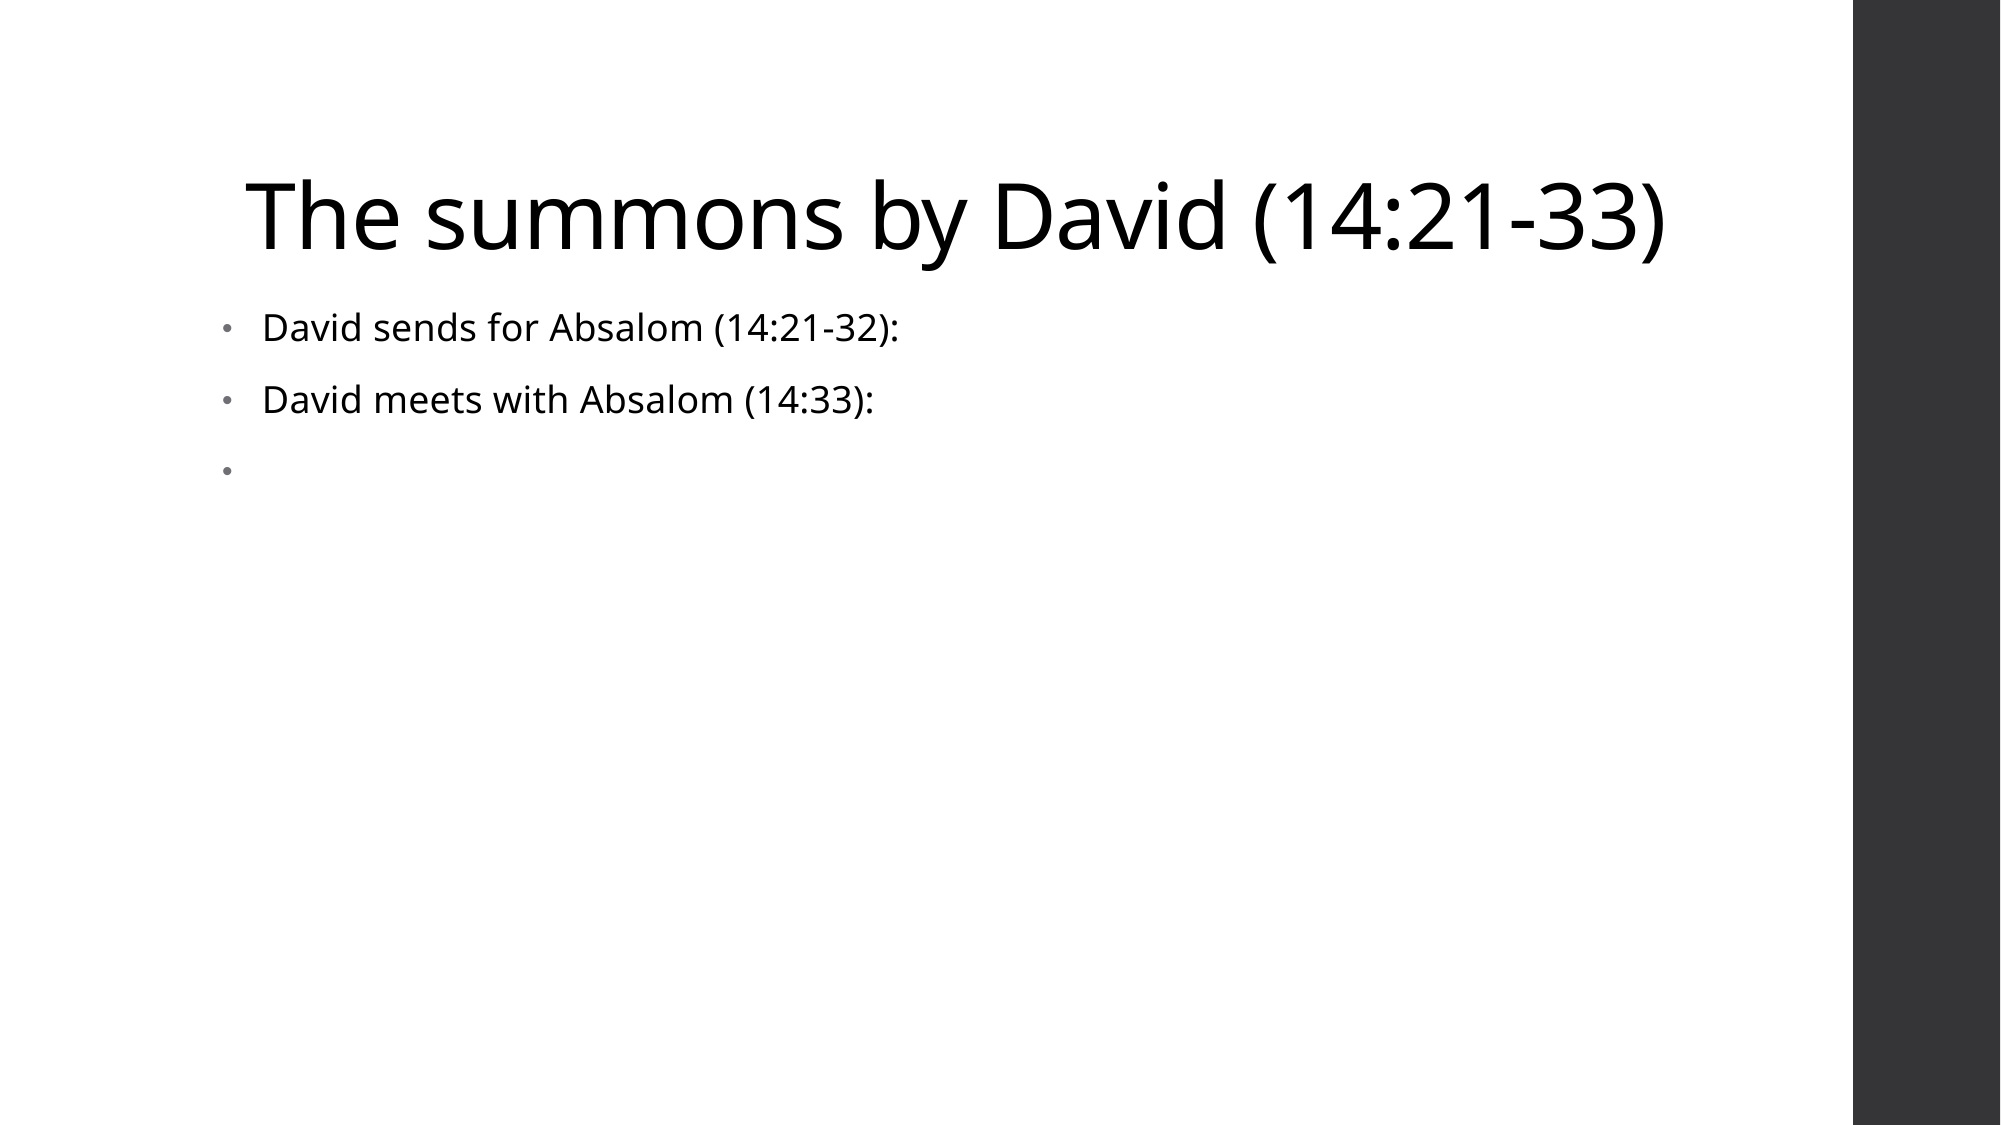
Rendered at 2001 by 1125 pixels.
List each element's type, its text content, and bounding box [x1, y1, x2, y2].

title The summons by David (14:21-33) [206, 60, 1797, 278]
list David sends for Absalom (14:21-32): David meets with Absalom (14:33): [206, 299, 1617, 1014]
